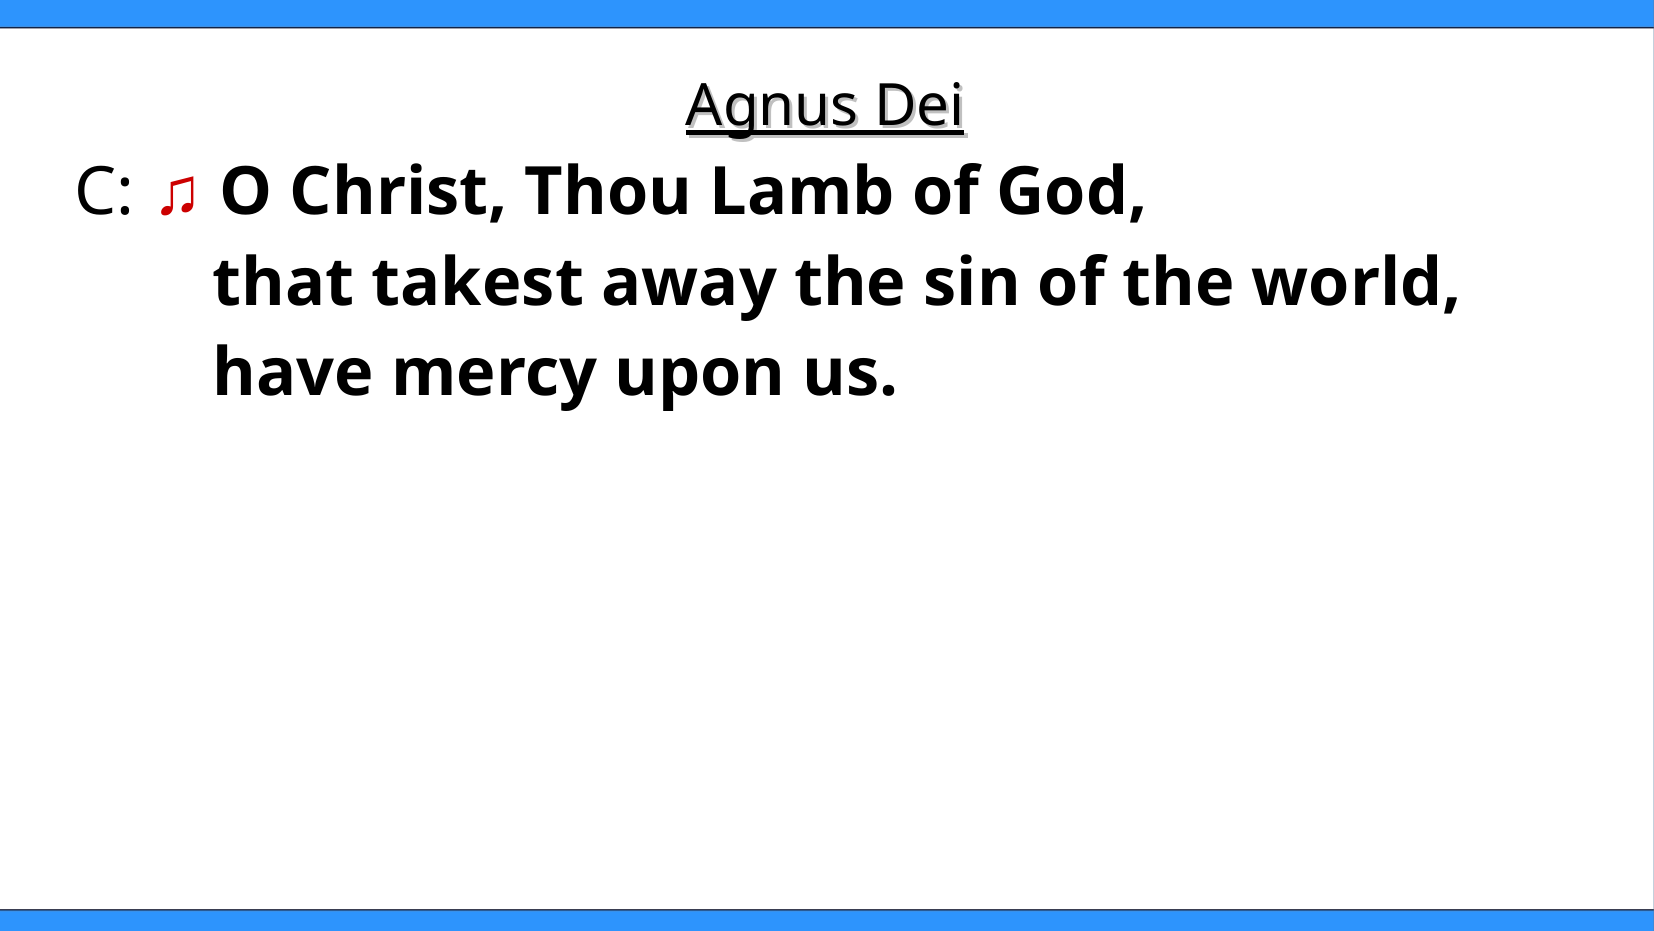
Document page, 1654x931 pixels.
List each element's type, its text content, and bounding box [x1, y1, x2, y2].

text_box Agnus Dei C: ♫ O Christ, Thou Lamb of God, that takest away the sin of the world, have mercy upon us. [60, 56, 1591, 415]
picture [0, 0, 1654, 931]
